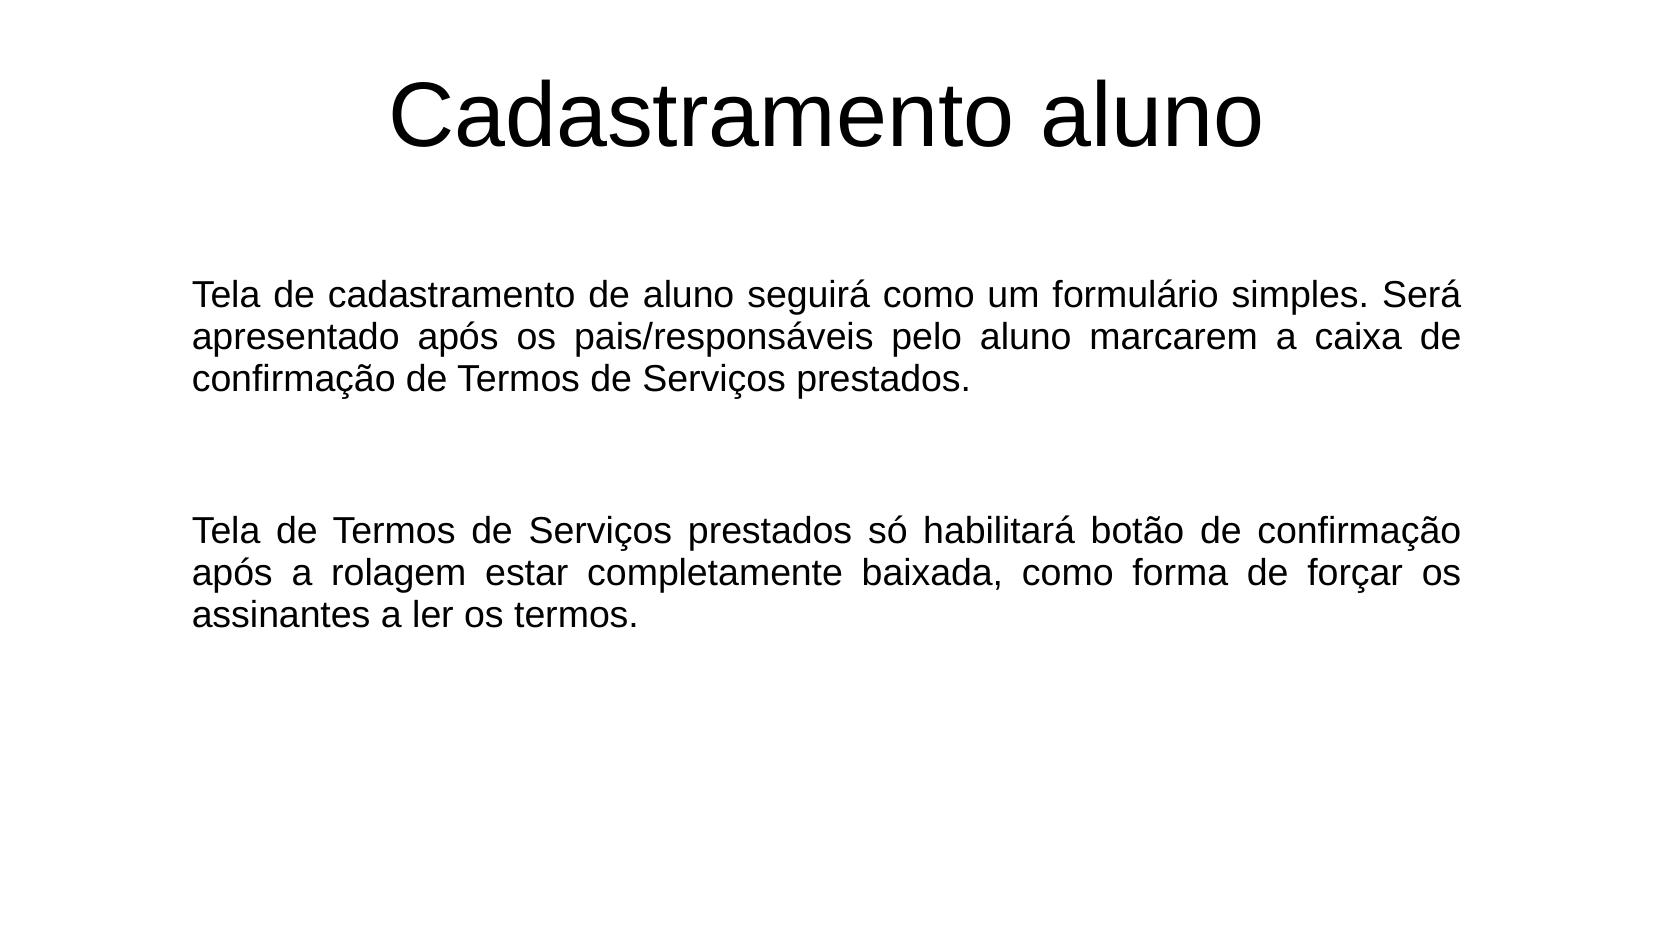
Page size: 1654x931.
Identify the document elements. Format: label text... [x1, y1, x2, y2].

title Cadastramento aluno [82, 37, 1571, 193]
text_box Tela de Termos de Serviços prestados só habilitará botão de confirmação após a rolagem estar completamente baixada, como forma de forçar os assinantes a ler os termos. [177, 501, 1477, 643]
text_box Tela de cadastramento de aluno seguirá como um formulário simples. Será apresentado após os pais/responsáveis pelo aluno marcarem a caixa de confirmação de Termos de Serviços prestados. [177, 265, 1477, 407]
